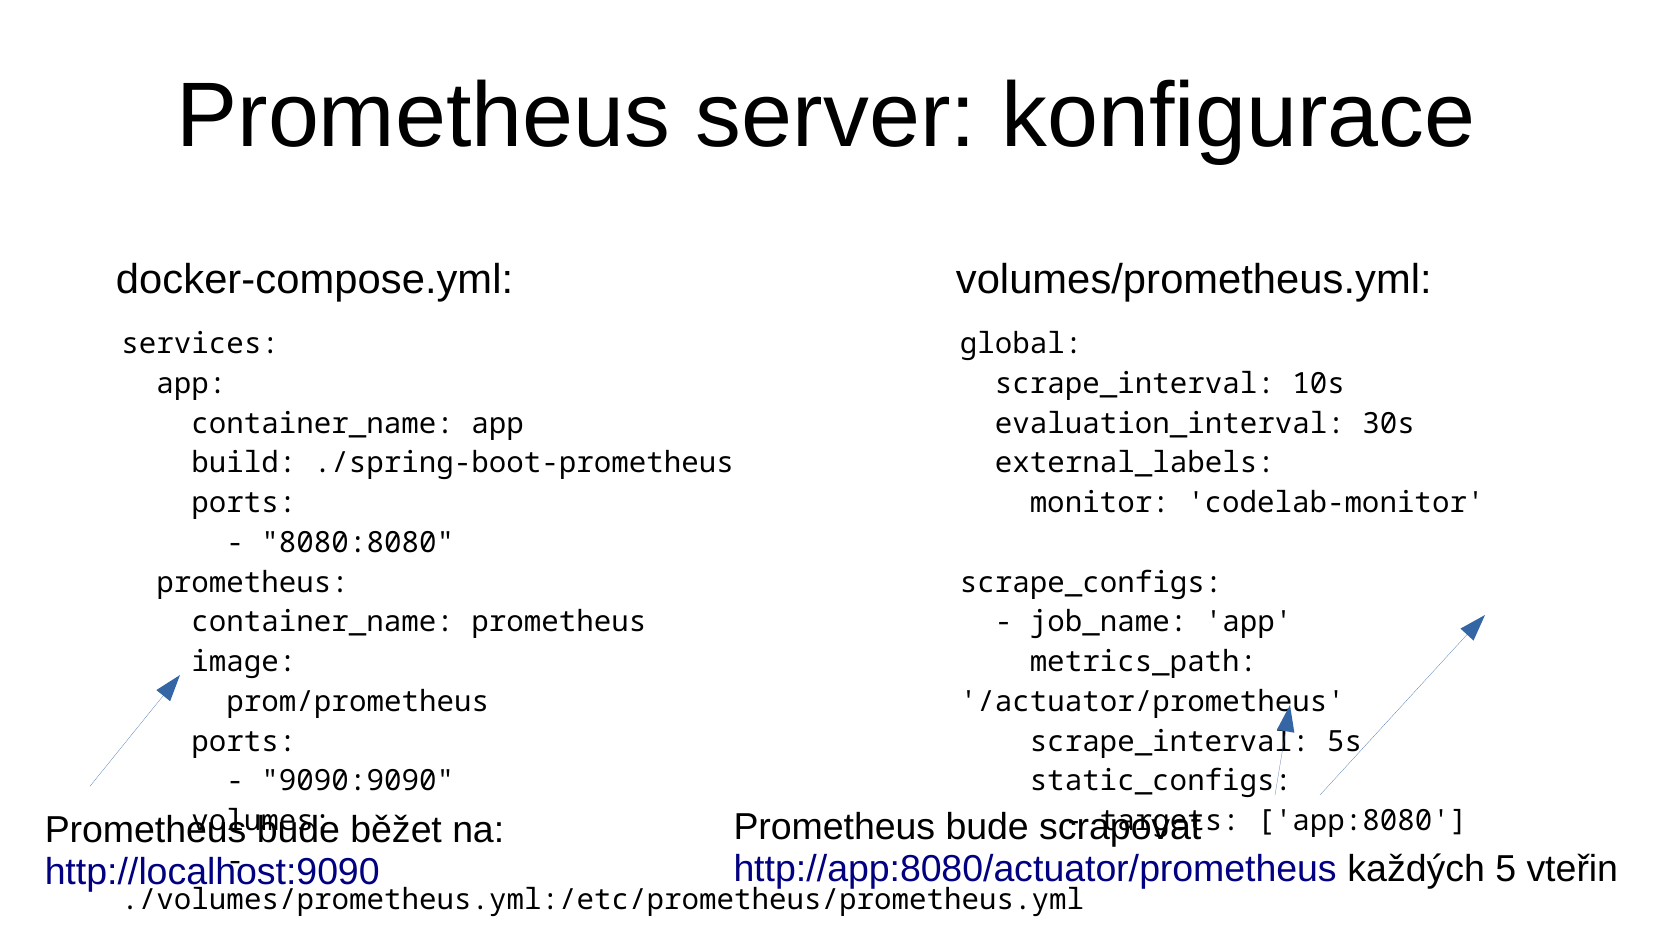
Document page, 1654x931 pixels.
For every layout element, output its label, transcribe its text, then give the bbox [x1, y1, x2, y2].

text_box global: scrape_interval: 10s evaluation_interval: 30s external_labels: monitor: 'codelab-monitor' scrape_configs: - job_name: 'app' metrics_path: '/actuator/prometheus' scrape_interval: 5s static_configs: - targets: ['app:8080'] [945, 315, 1641, 931]
text_box Prometheus bude běžet na: http://localhost:9090 [30, 801, 520, 901]
title Prometheus server: konfigurace [82, 37, 1571, 193]
text_box Prometheus bude scrapovat http://app:8080/actuator/prometheus každých 5 vteřin [718, 798, 1633, 897]
list docker-compose.yml: [45, 255, 772, 796]
list volumes/prometheus.yml: [885, 255, 1612, 796]
text_box services: app: container_name: app build: ./spring-boot-prometheus ports: - "8080:8080" prometheus: container_name: prometheus image: prom/prometheus ports: - "9090:9090" volumes: - ./volumes/prometheus.yml:/etc/prometheus/prometheus.yml [106, 315, 885, 769]
